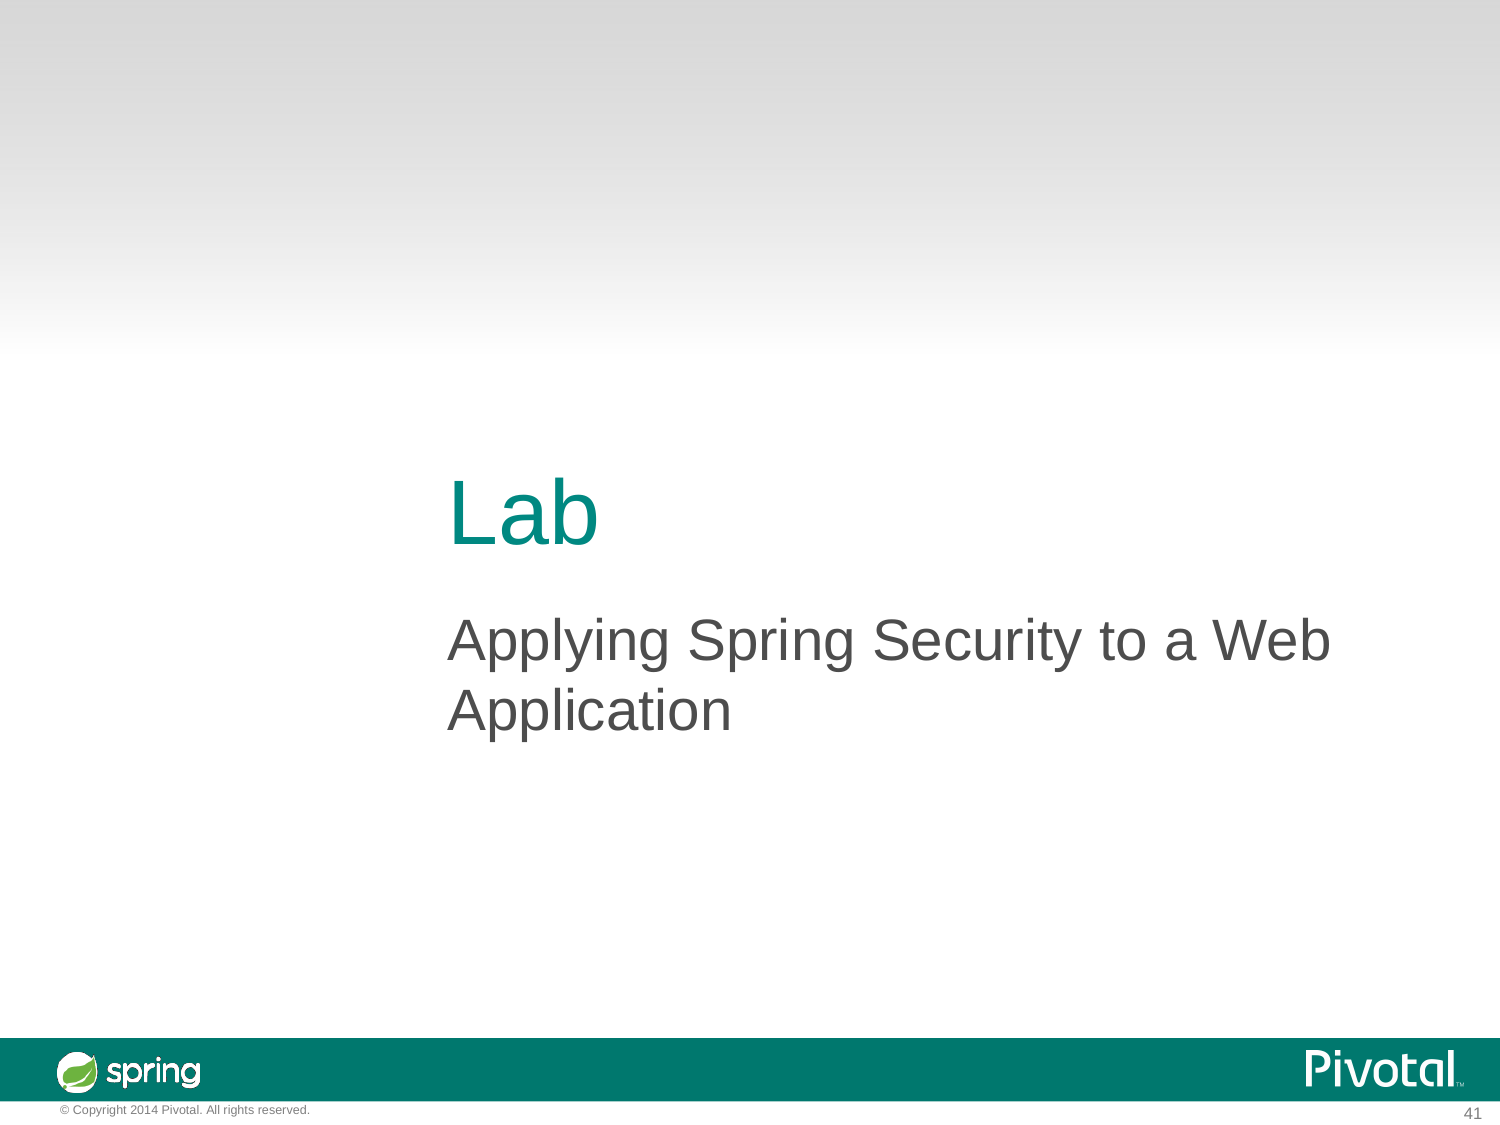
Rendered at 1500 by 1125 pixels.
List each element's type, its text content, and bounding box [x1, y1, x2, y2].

title Lab [447, 454, 1440, 565]
text_box Applying Spring Security to a Web Application [447, 602, 1440, 914]
picture [1306, 1050, 1464, 1087]
picture [32, 1041, 210, 1103]
